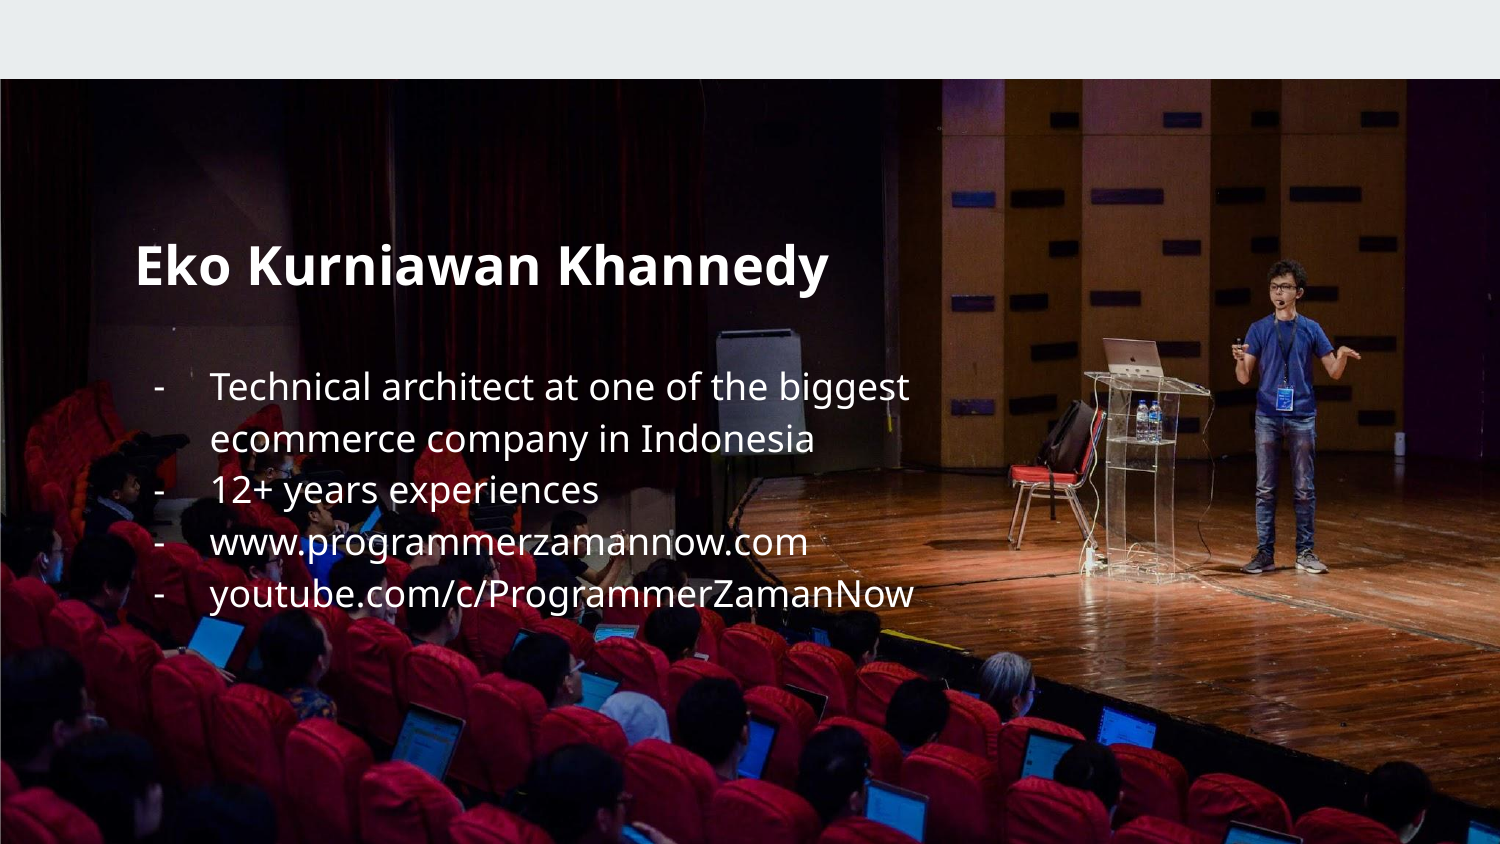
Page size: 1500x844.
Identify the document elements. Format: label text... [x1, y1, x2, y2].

list Technical architect at one of the biggest ecommerce company in Indonesia 12+ years experiences www.programmerzamannow.com youtube.com/c/ProgrammerZamanNow [119, 341, 1000, 712]
picture [0, 79, 1500, 844]
title Eko Kurniawan Khannedy [119, 216, 1381, 305]
